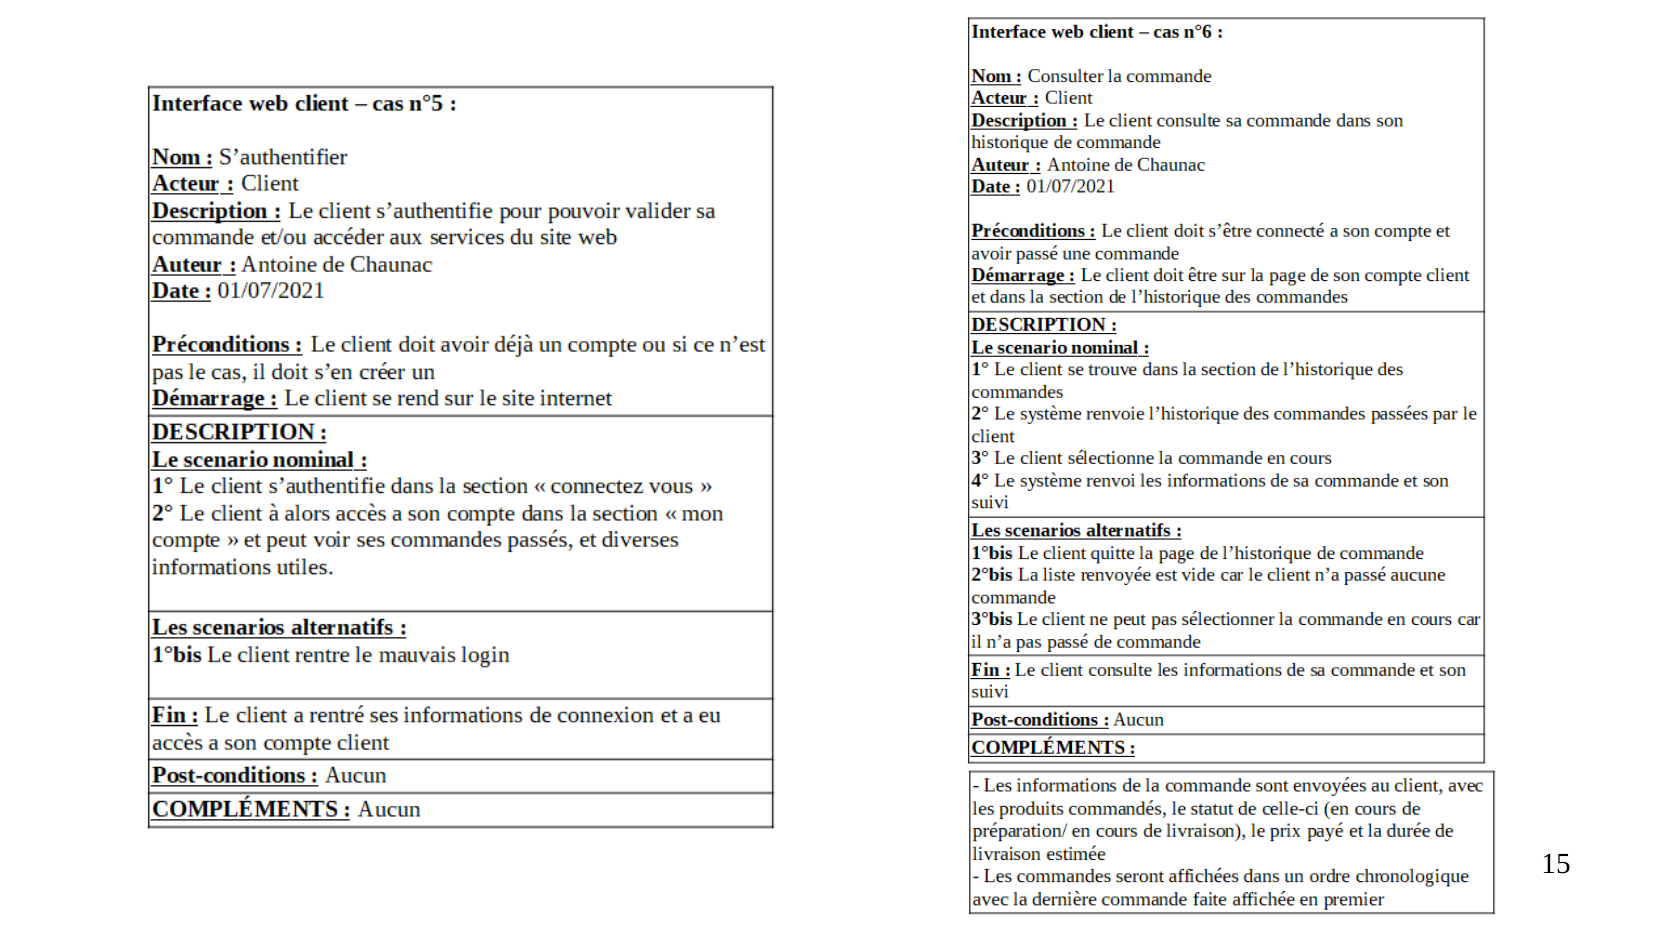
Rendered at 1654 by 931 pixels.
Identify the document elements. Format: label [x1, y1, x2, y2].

picture [143, 82, 780, 839]
picture [966, 14, 1501, 922]
